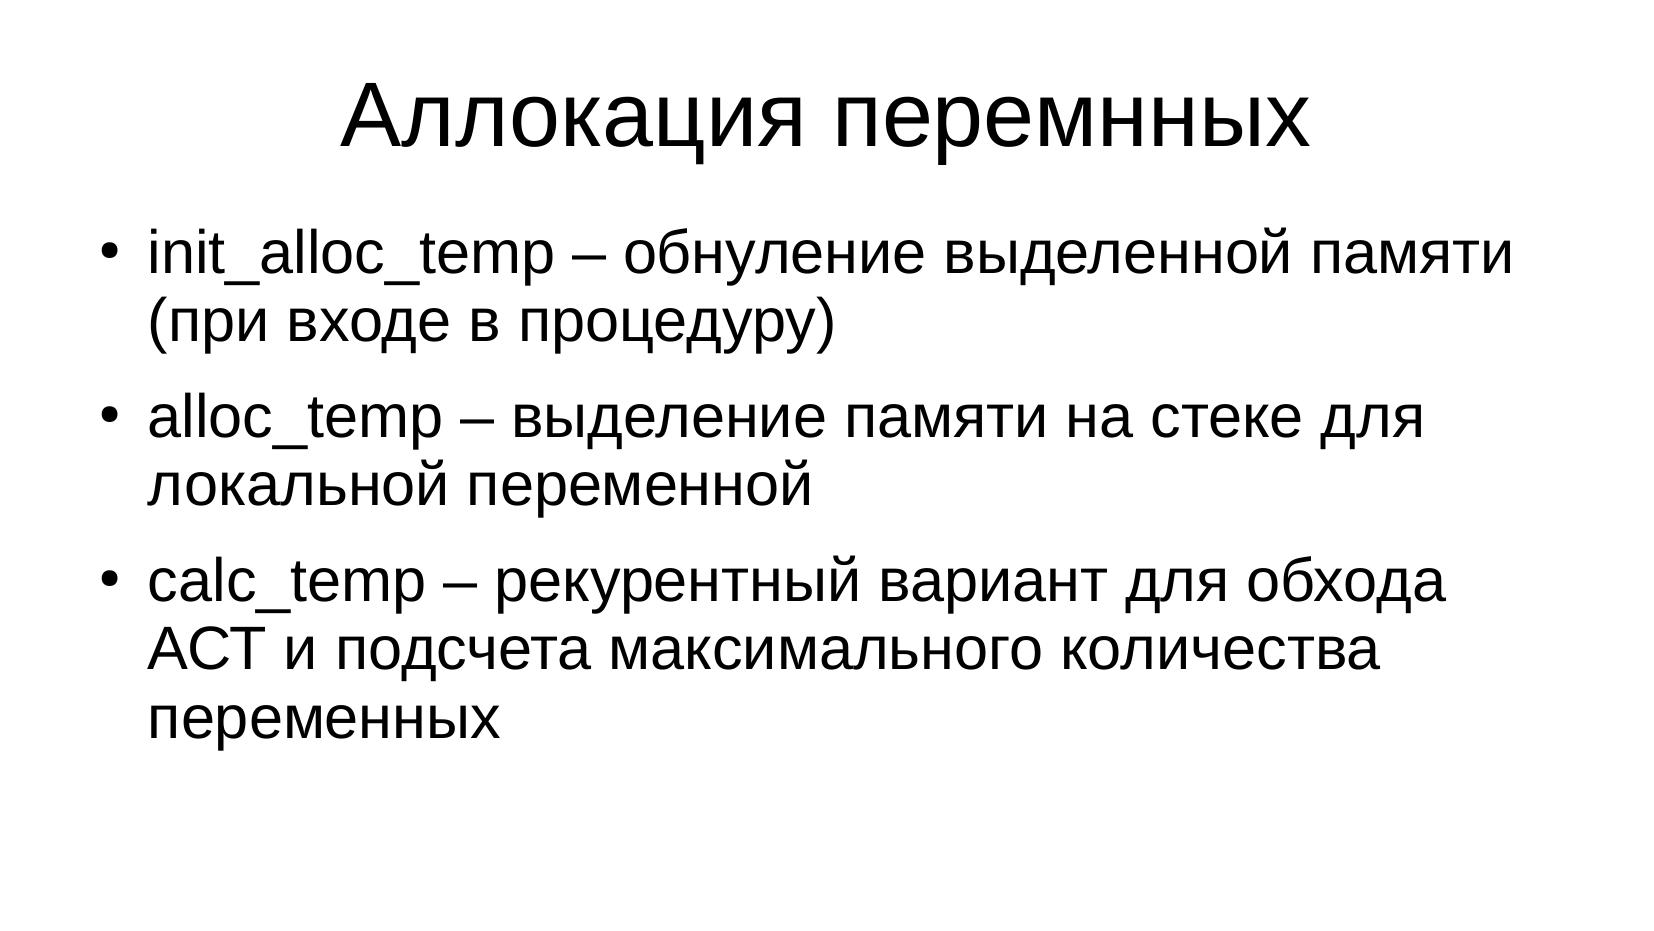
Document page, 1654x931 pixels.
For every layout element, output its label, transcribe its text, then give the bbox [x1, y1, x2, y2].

list init_alloc_temp – обнуление выделенной памяти (при входе в процедуру) alloc_temp – выделение памяти на стеке для локальной переменной calc_temp – рекурентный вариант для обхода АСТ и подсчета максимального количества переменных [82, 217, 1571, 758]
title Аллокация перемнных [82, 37, 1571, 193]
